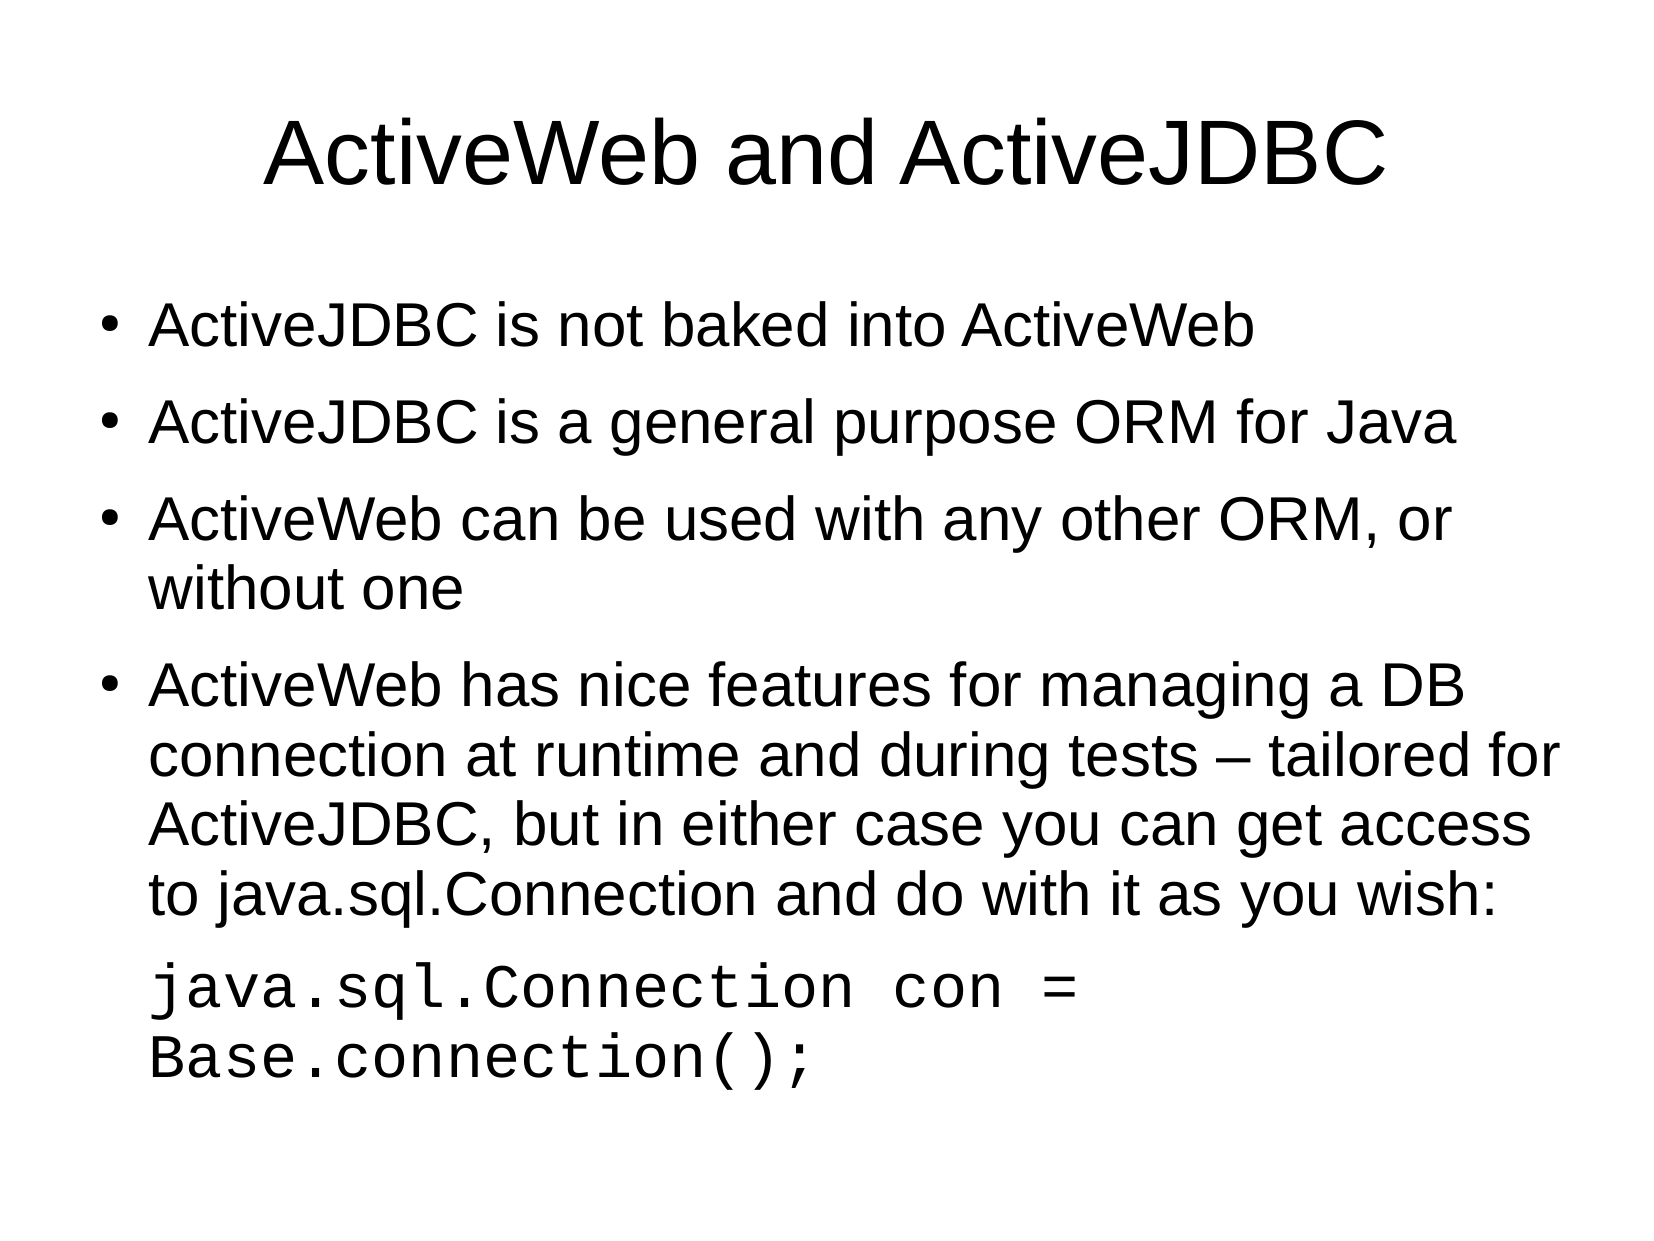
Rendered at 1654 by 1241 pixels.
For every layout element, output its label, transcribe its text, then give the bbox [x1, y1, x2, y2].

title ActiveWeb and ActiveJDBC [82, 49, 1571, 257]
list ActiveJDBC is not baked into ActiveWeb ActiveJDBC is a general purpose ORM for Java ActiveWeb can be used with any other ORM, or without one ActiveWeb has nice features for managing a DB connection at runtime and during tests – tailored for ActiveJDBC, but in either case you can get access to java.sql.Connection and do with it as you wish: java.sql.Connection con = Base.connection(); [82, 290, 1571, 1109]
